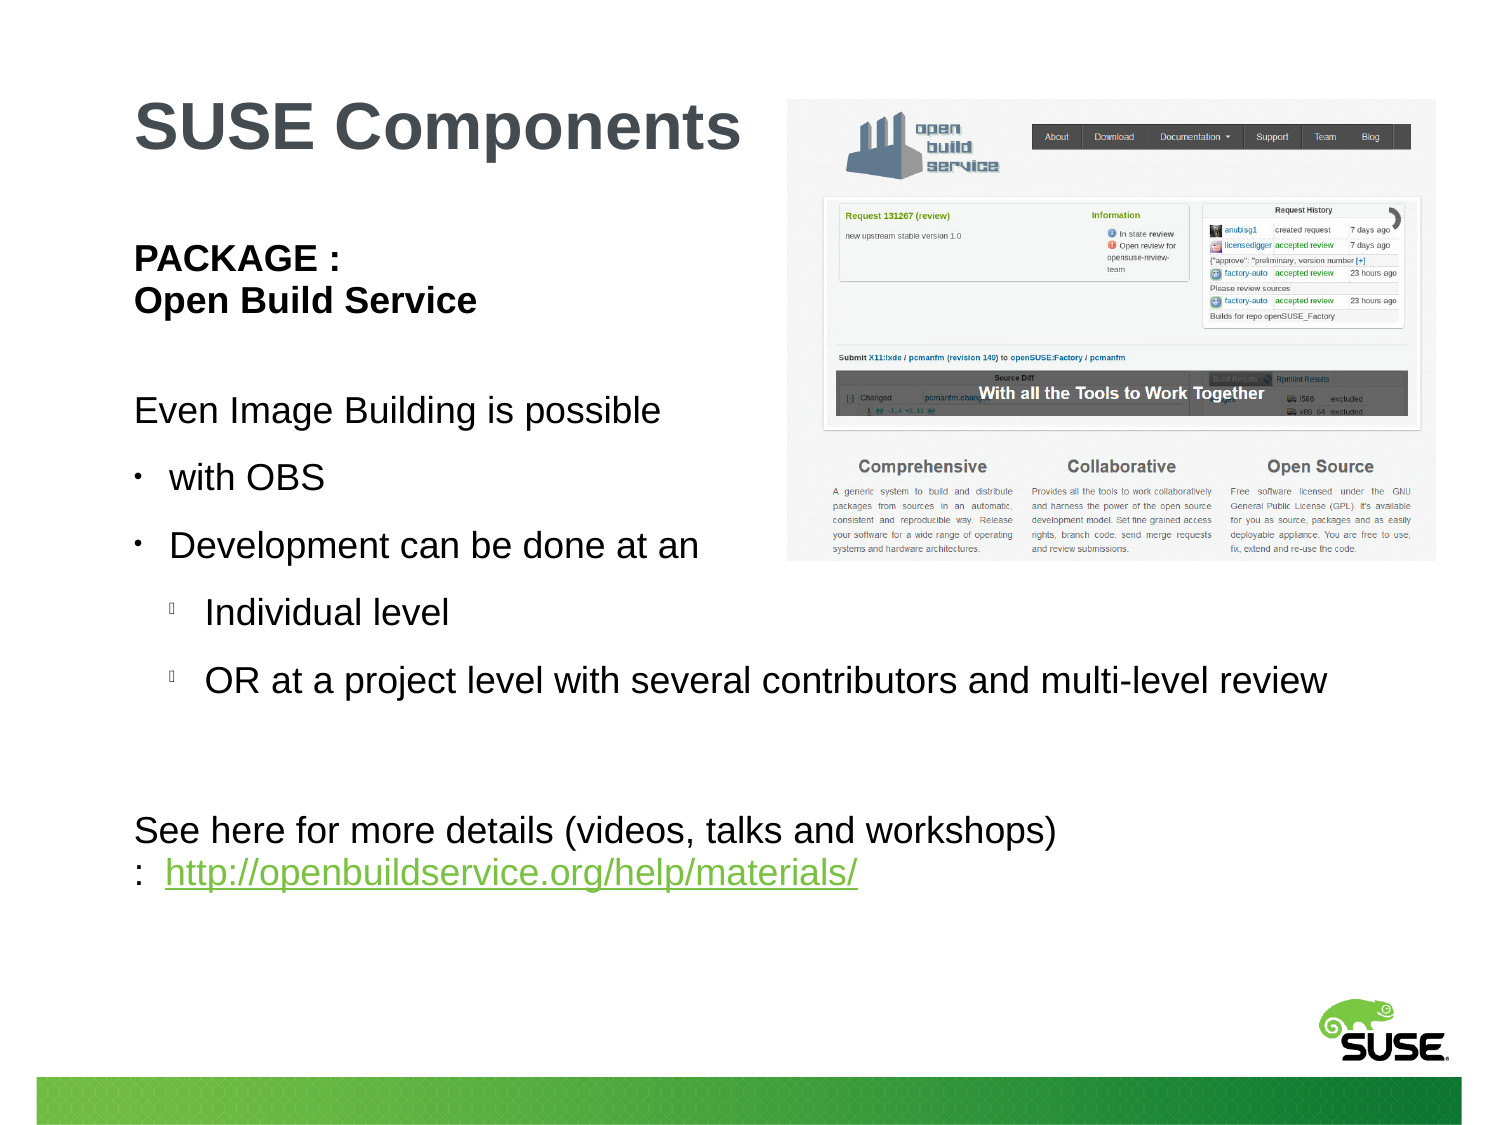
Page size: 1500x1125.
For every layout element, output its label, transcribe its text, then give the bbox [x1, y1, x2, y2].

text_box PACKAGE : Open Build Service Even Image Building is possible with OBS Development can be done at an Individual level OR at a project level with several contributors and multi-level review See here for more details (videos, talks and workshops) : http://openbuildservice.org/help/materials/ [133, 237, 1371, 1040]
picture [787, 99, 1436, 561]
picture [1319, 999, 1449, 1061]
picture [36, 1077, 1462, 1125]
text_box SUSE Components [134, 29, 1371, 217]
